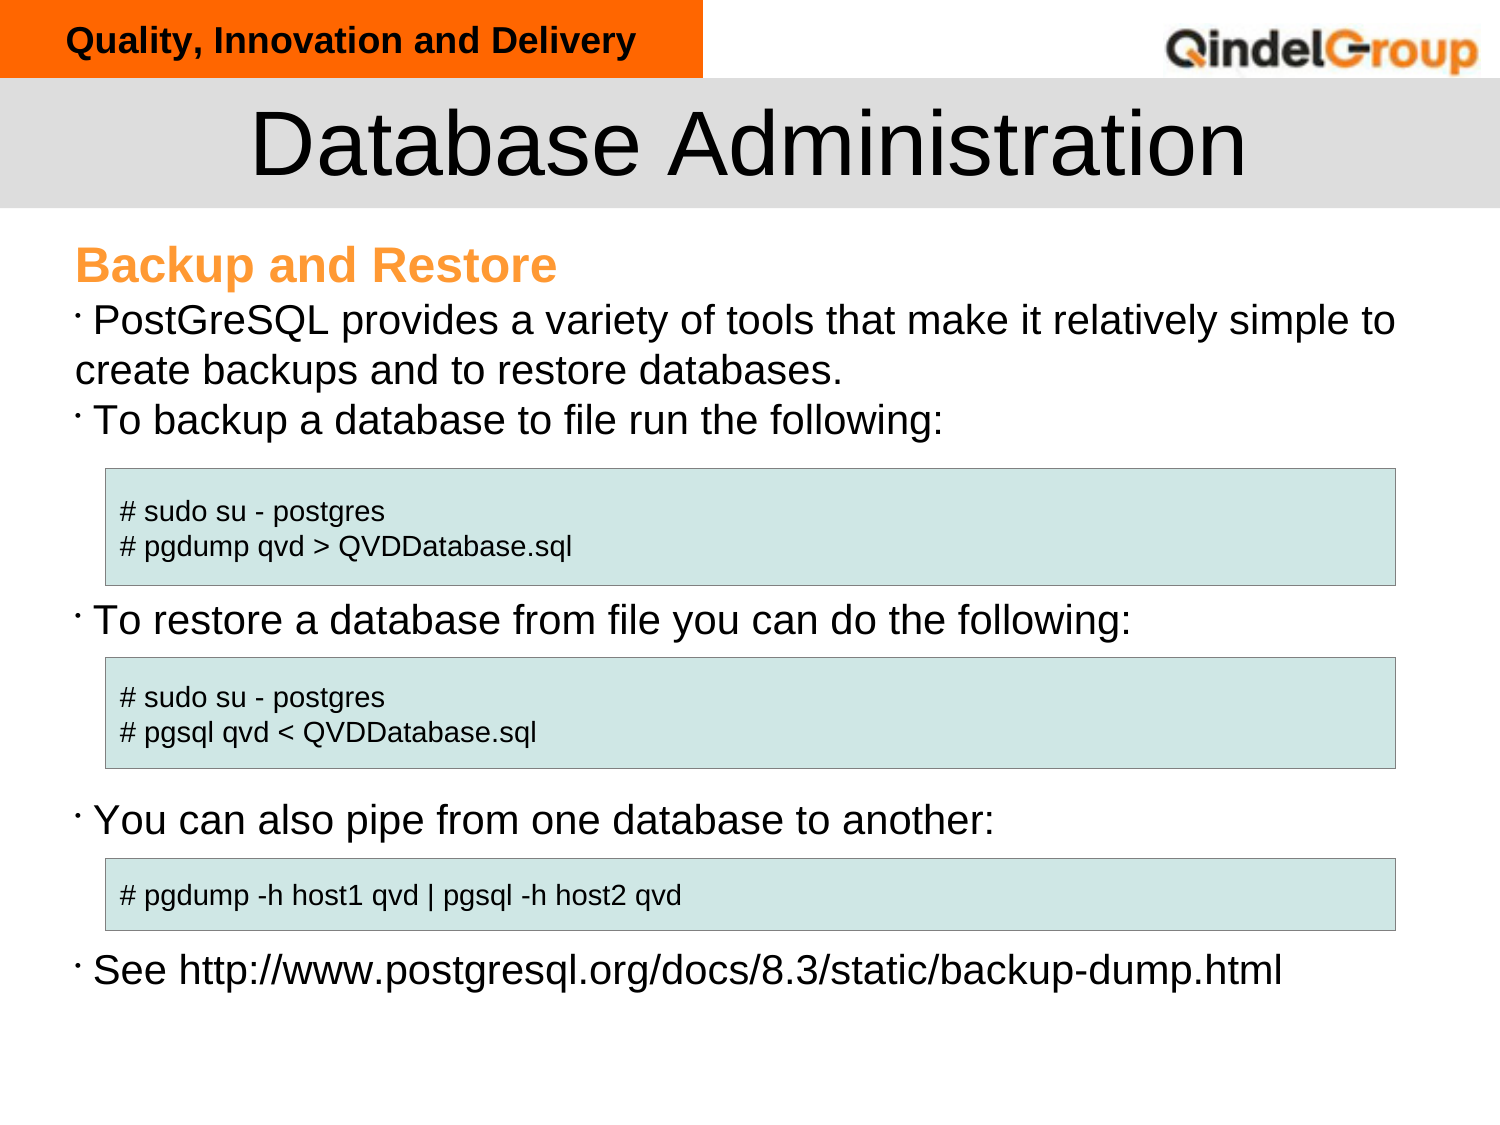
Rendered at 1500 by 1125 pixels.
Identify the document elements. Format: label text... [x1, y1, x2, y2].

text_box # sudo su - postgres # pgsql qvd < QVDDatabase.sql [105, 657, 1396, 769]
text_box # sudo su - postgres # pgdump qvd > QVDDatabase.sql [105, 468, 1396, 586]
title Database Administration [75, 45, 1426, 224]
text_box # pgdump -h host1 qvd | pgsql -h host2 qvd [105, 858, 1396, 931]
picture [1163, 23, 1481, 78]
text_box Backup and Restore PostGreSQL provides a variety of tools that make it relatively simple to create backups and to restore databases. To backup a database to file run the following: To restore a database from file you can do the following: You can also pipe from one database to another: See http://www.postgresql.org/docs/8.3/static/backup-dump.html [60, 224, 1426, 1101]
